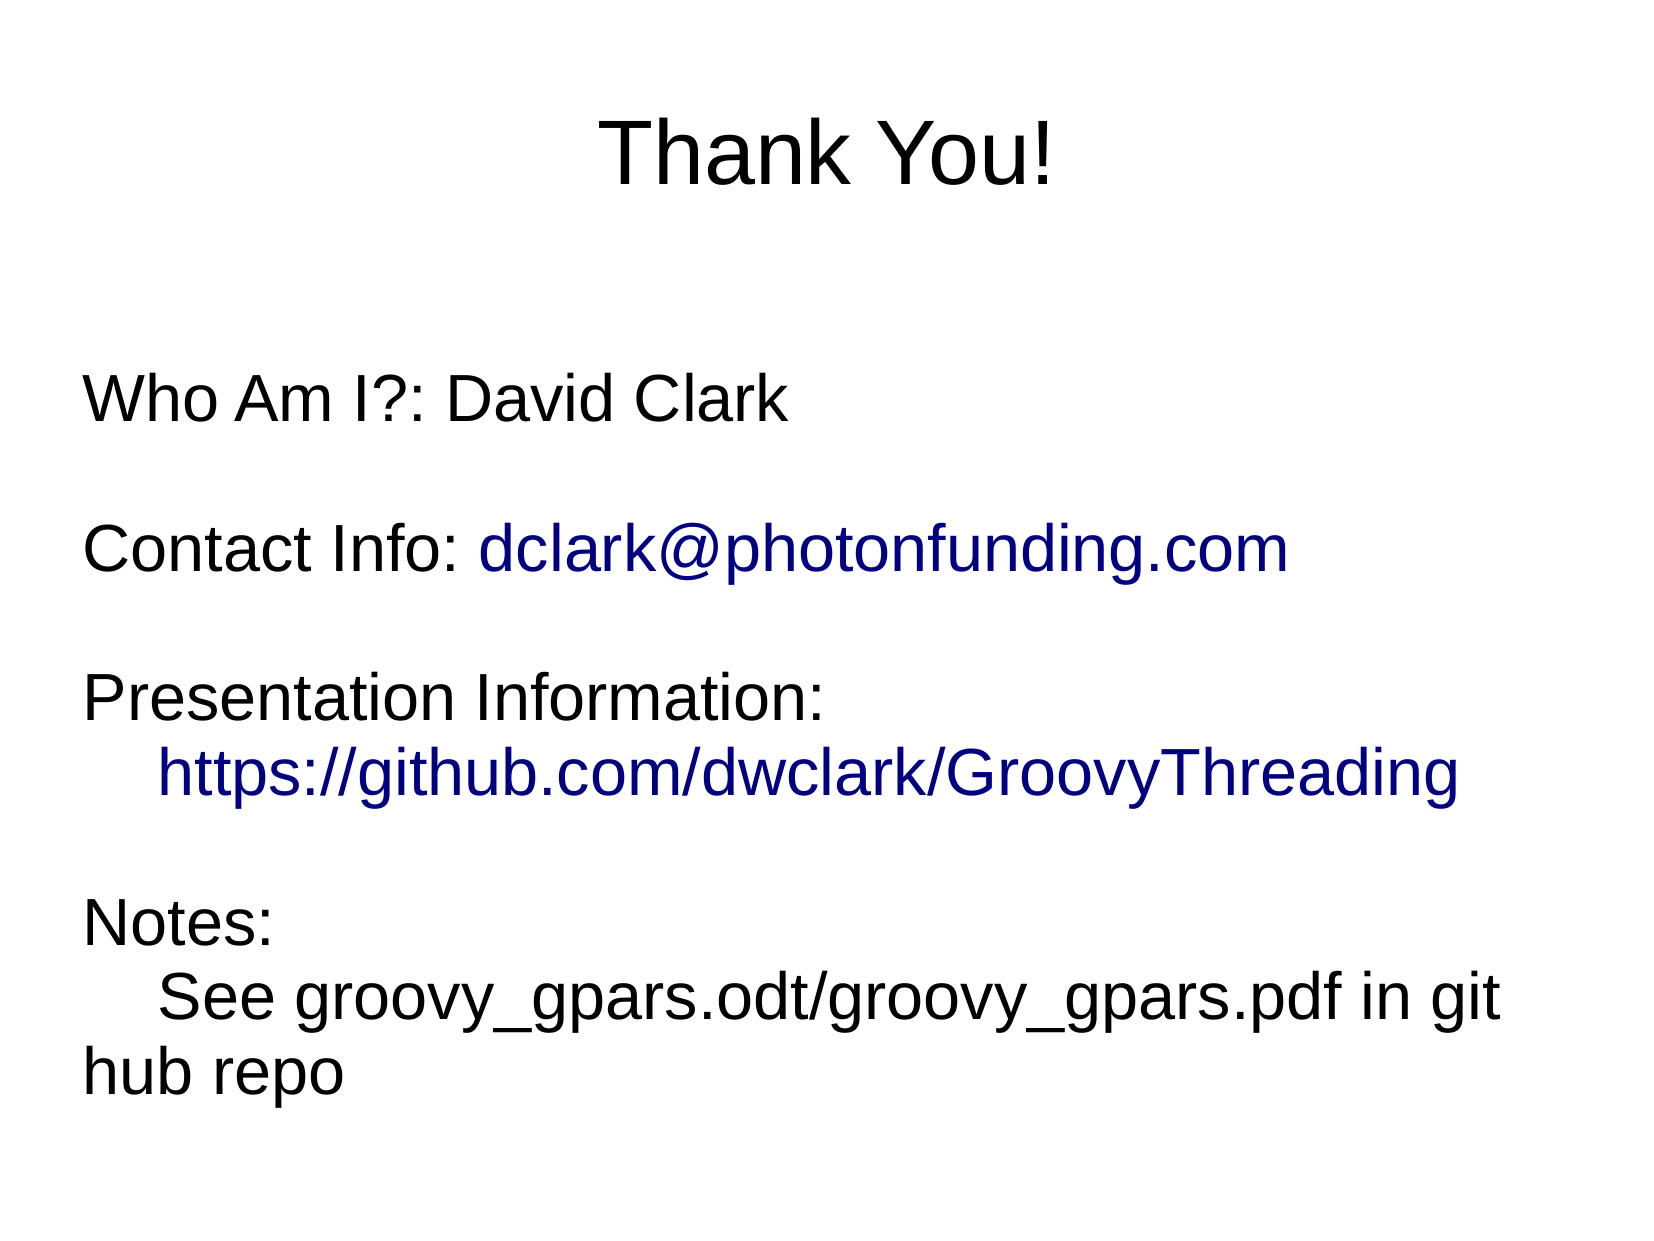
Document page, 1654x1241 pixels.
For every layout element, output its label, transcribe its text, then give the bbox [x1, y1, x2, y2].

subtitle Who Am I?: David Clark Contact Info: dclark@photonfunding.com Presentation Information: https://github.com/dwclark/GroovyThreading Notes: See groovy_gpars.odt/groovy_gpars.pdf in git hub repo [82, 270, 1538, 1201]
title Thank You! [82, 49, 1571, 257]
